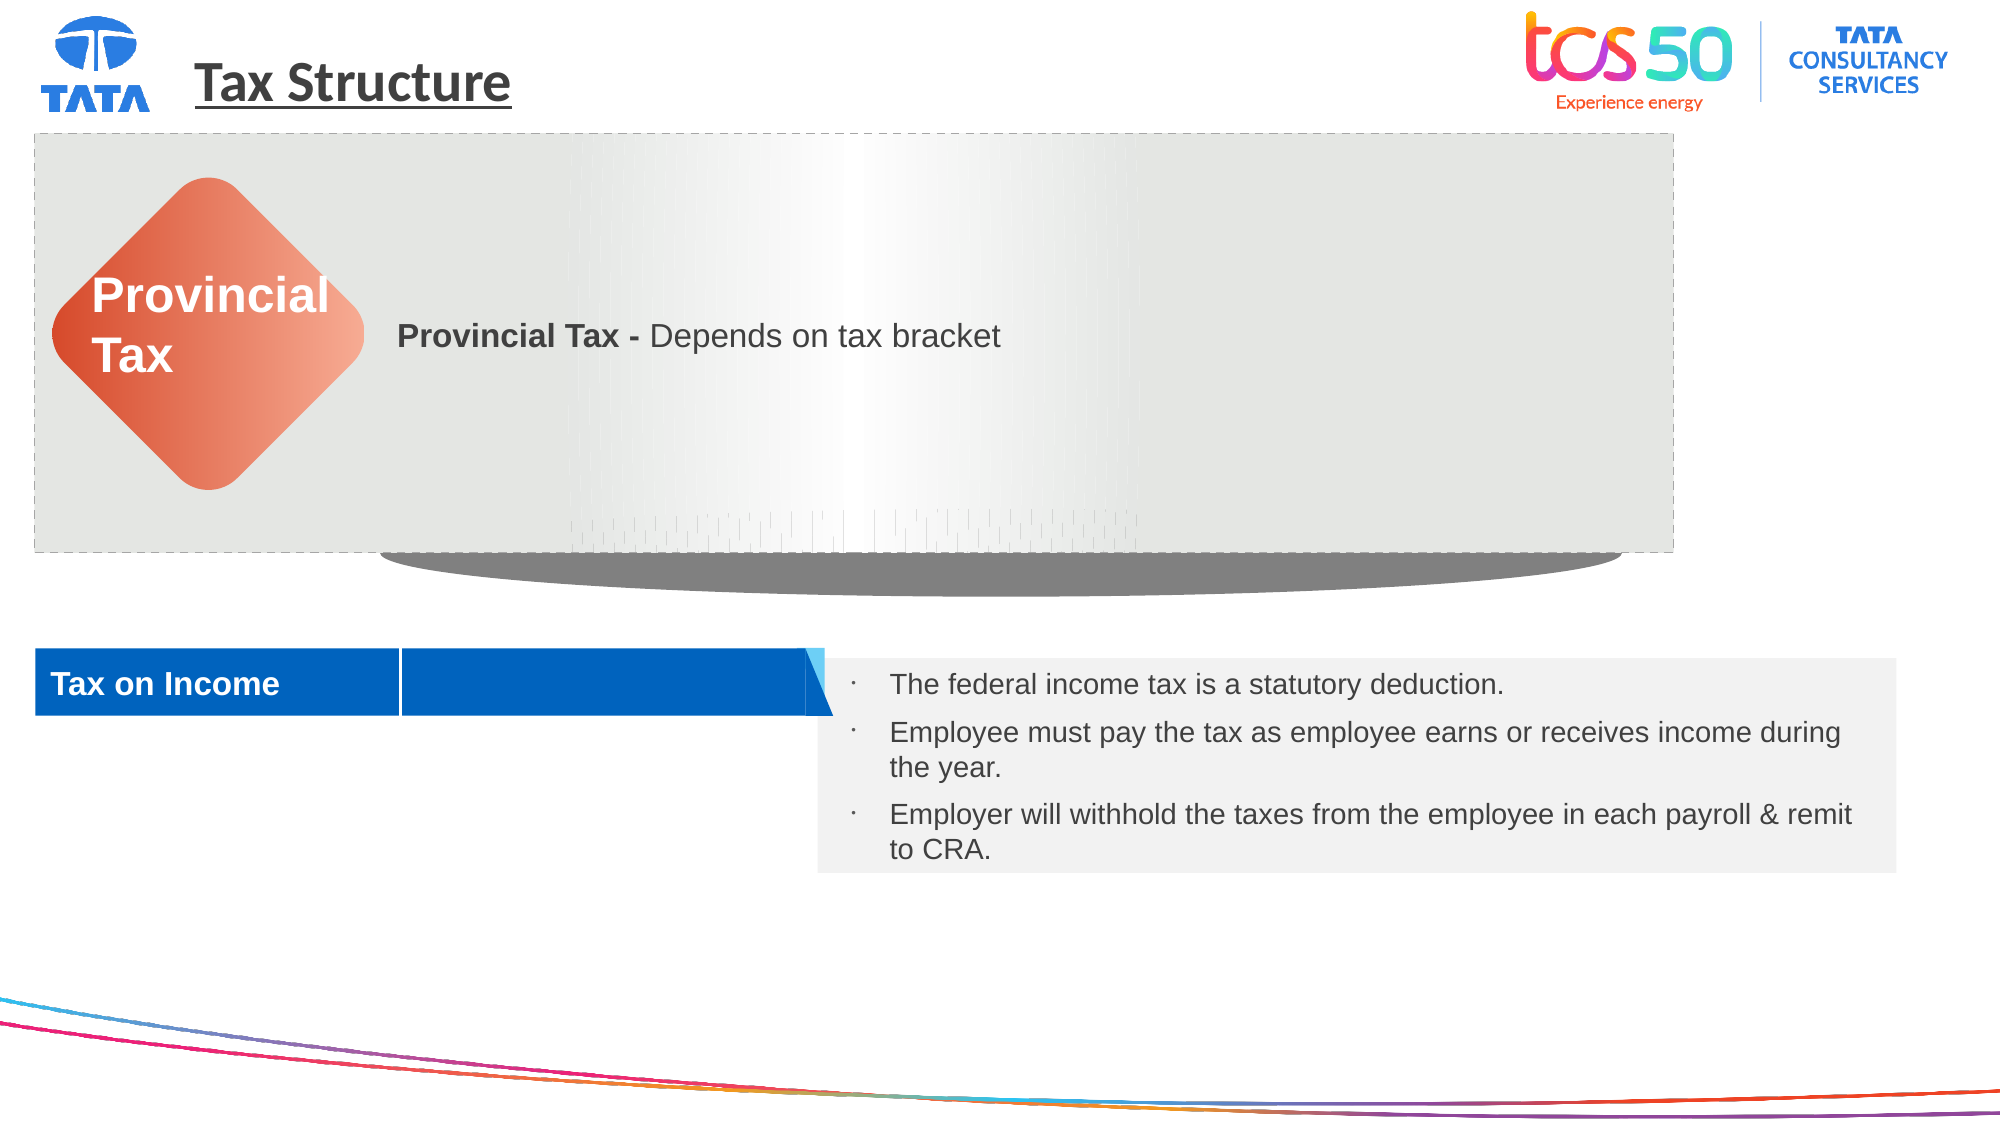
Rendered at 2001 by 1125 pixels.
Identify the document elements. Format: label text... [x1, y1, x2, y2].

text_box Provincial Tax - Depends on tax bracket [382, 306, 1017, 362]
text_box Tax on Income [402, 648, 805, 716]
text_box [796, 647, 834, 716]
title Tax Structure [180, 47, 1818, 142]
text_box The federal income tax is a statutory deduction. Employee must pay the tax as employee earns or receives income during the year. Employer will withhold the taxes from the employee in each payroll & remit to CRA. [817, 658, 1897, 873]
text_box Tax on Income [35, 648, 399, 716]
picture [1526, 11, 1948, 112]
picture [0, 949, 2000, 1125]
text_box [34, 133, 1674, 597]
picture [41, 16, 150, 112]
text_box Provincial Tax [57, 255, 360, 391]
